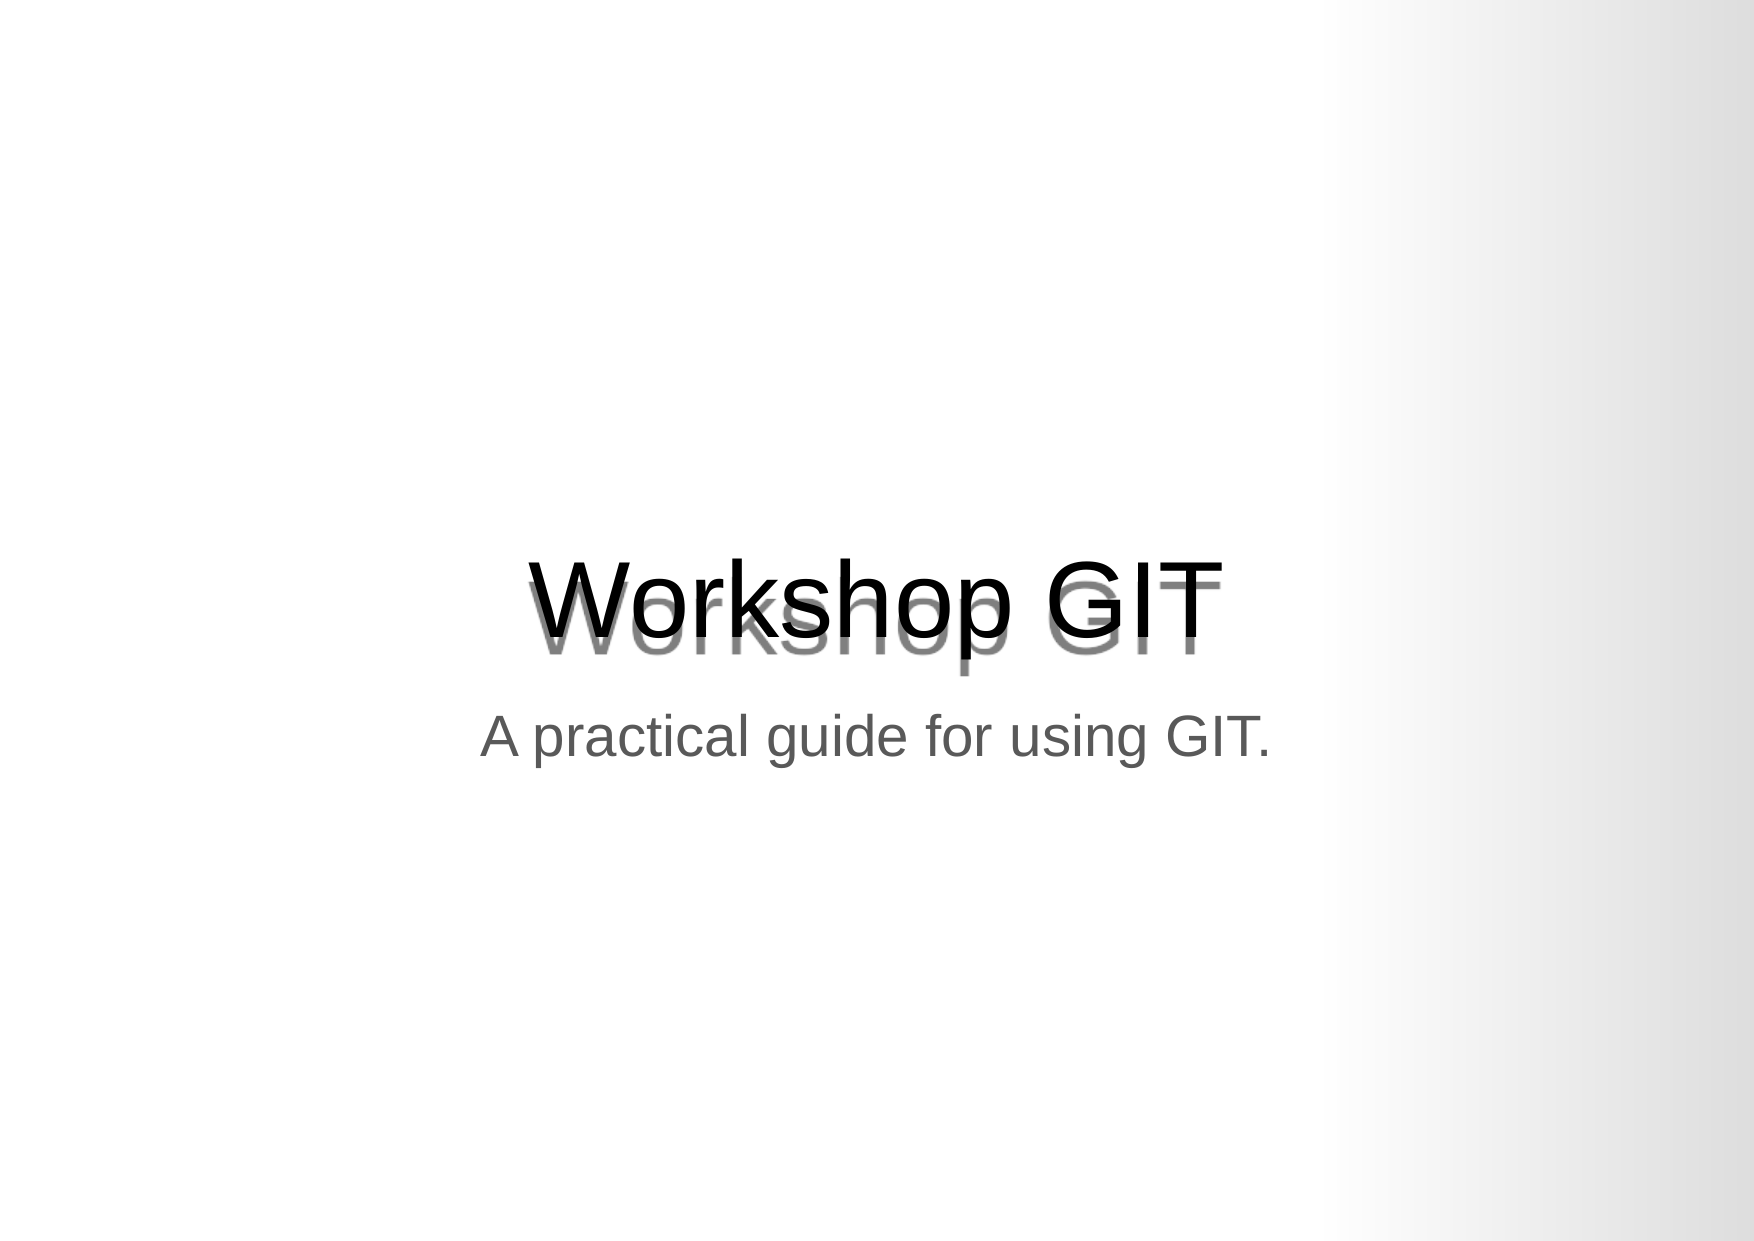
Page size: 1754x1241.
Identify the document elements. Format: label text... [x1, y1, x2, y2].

subtitle A practical guide for using GIT. [59, 683, 1695, 875]
title Workshop GIT [59, 179, 1695, 675]
